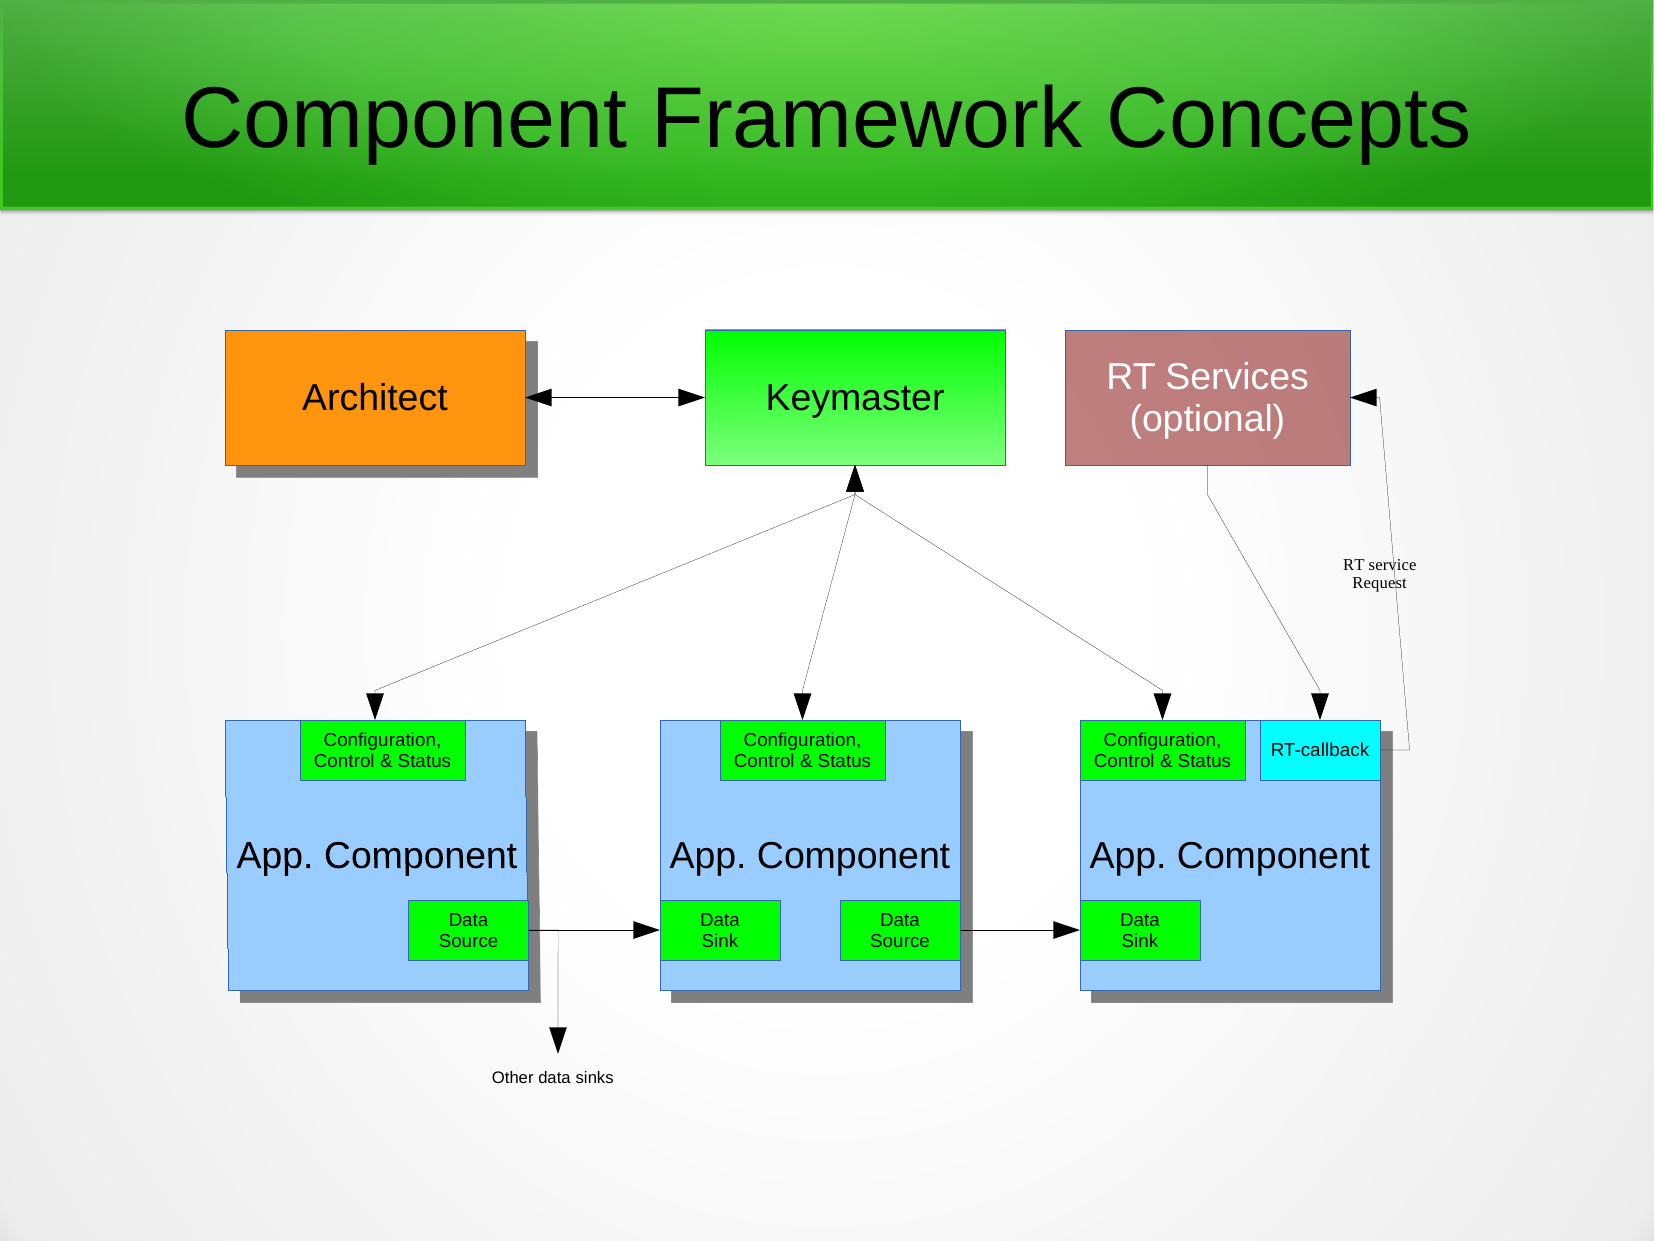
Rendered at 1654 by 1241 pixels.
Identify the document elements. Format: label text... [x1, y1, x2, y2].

title Component Framework Concepts [82, 47, 1571, 189]
text_box Data Source [408, 900, 529, 961]
text_box Keymaster [705, 330, 1006, 466]
text_box Architect [225, 330, 526, 466]
text_box Data Sink [660, 900, 781, 961]
text_box Configuration, Control & Status [720, 720, 886, 781]
text_box Other data sinks [477, 1061, 629, 1096]
text_box RT Services (optional) [1065, 330, 1351, 466]
text_box RT-callback [1260, 720, 1381, 781]
text_box Configuration, Control & Status [1080, 720, 1246, 781]
text_box App. Component [225, 720, 529, 991]
text_box App. Component [660, 720, 961, 991]
text_box Data Sink [1080, 900, 1201, 961]
text_box Configuration, Control & Status [300, 720, 466, 781]
text_box App. Component [1080, 720, 1381, 991]
text_box Data Source [840, 900, 961, 961]
